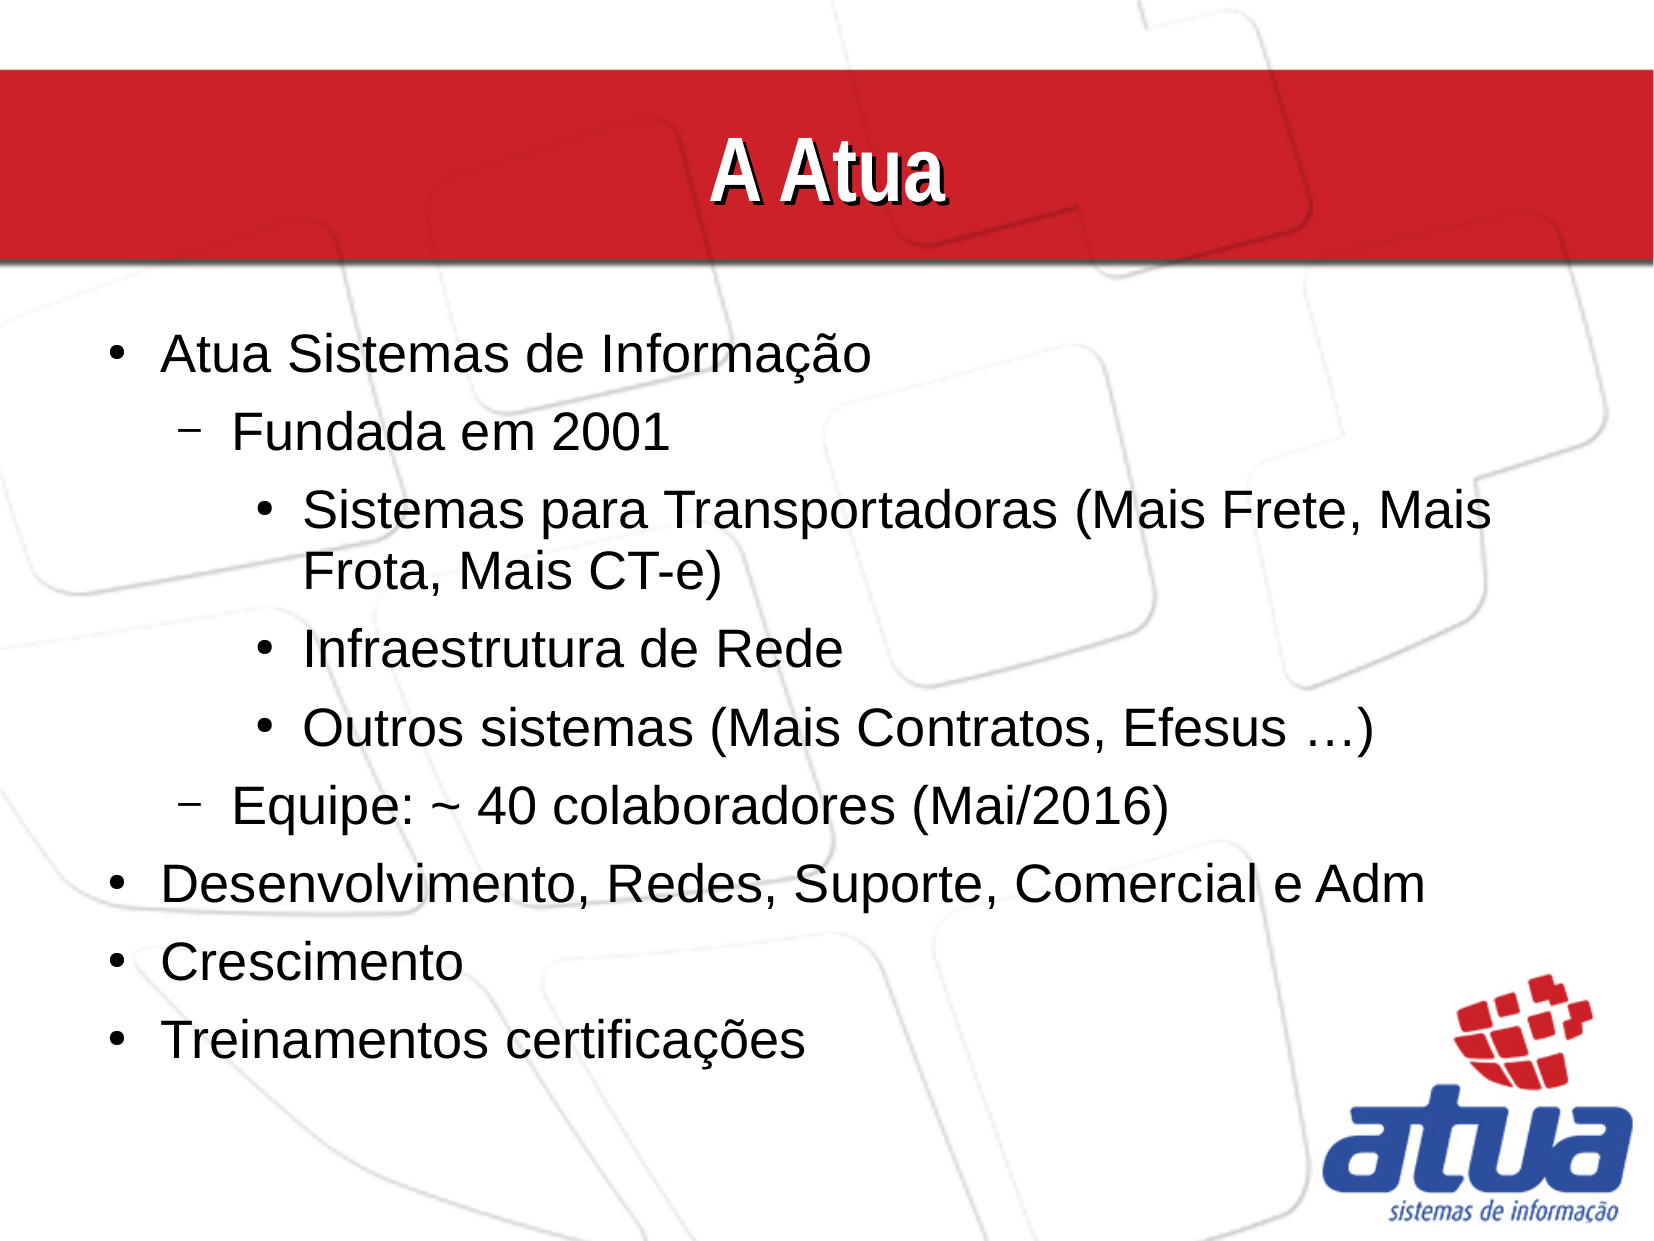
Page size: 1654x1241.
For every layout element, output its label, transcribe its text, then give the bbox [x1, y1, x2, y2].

title A Atua [82, 64, 1571, 272]
list Atua Sistemas de Informação Fundada em 2001 Sistemas para Transportadoras (Mais Frete, Mais Frota, Mais CT-e) Infraestrutura de Rede Outros sistemas (Mais Contratos, Efesus …) Equipe: ~ 40 colaboradores (Mai/2016) Desenvolvimento, Redes, Suporte, Comercial e Adm Crescimento Treinamentos certificações [89, 323, 1545, 1085]
picture [0, 0, 1654, 1241]
